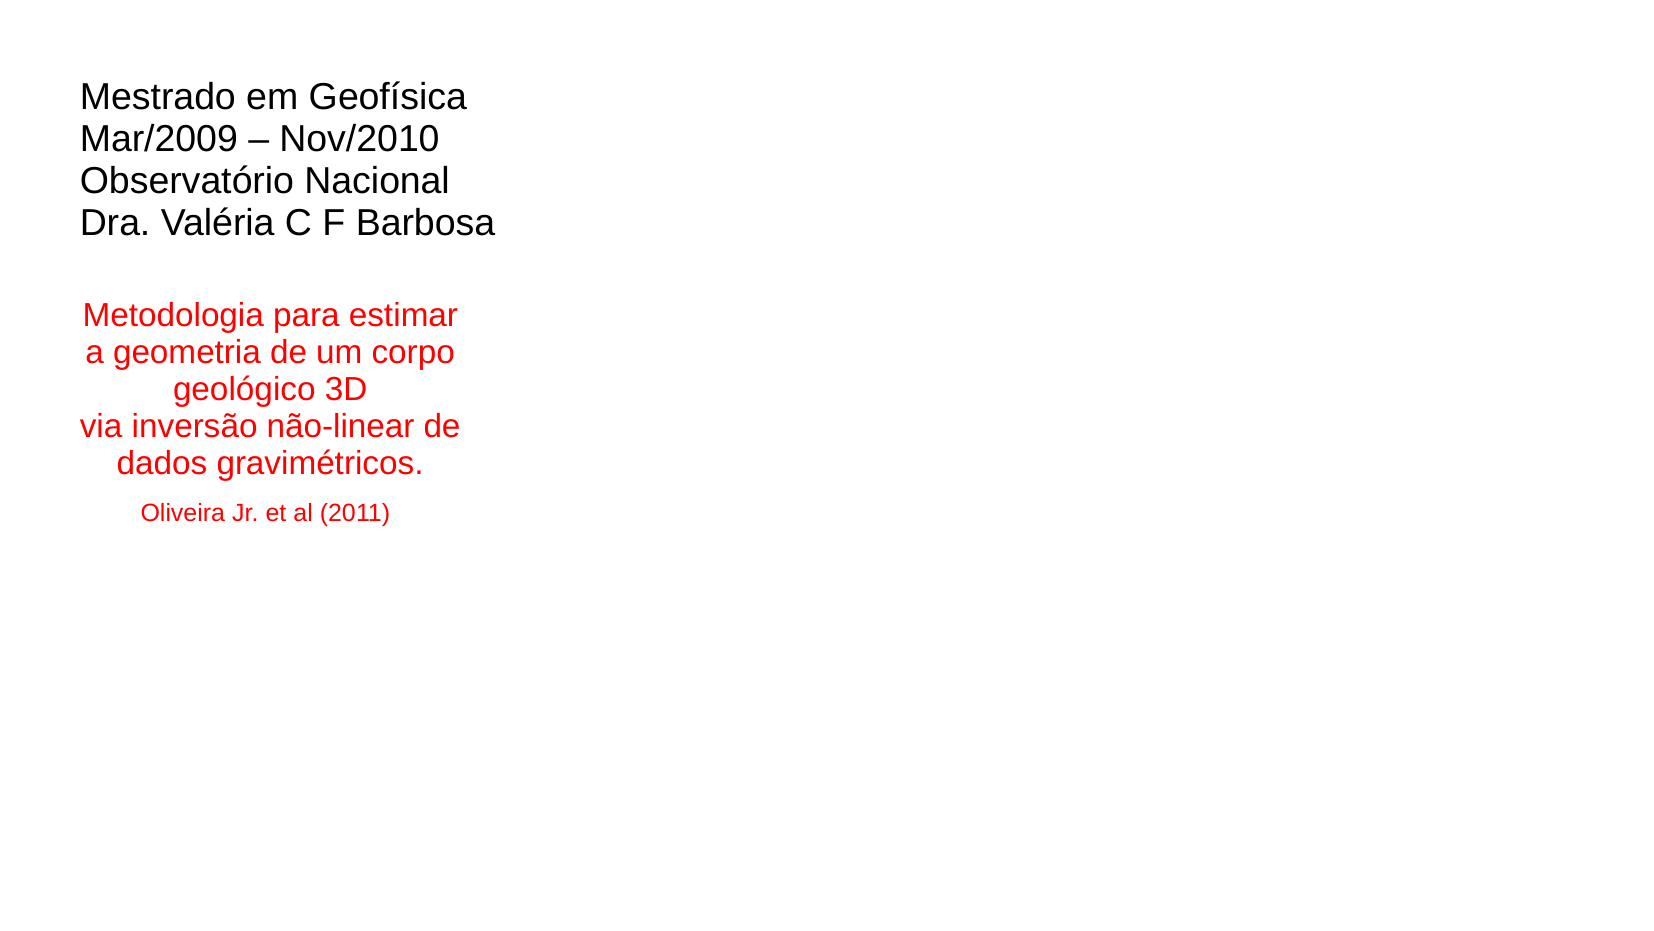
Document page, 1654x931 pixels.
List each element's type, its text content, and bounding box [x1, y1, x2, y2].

text_box Mestrado em Geofísica Mar/2009 – Nov/2010 Observatório Nacional Dra. Valéria C F Barbosa [64, 67, 559, 251]
text_box Metodologia para estimar a geometria de um corpo geológico 3D via inversão não-linear de dados gravimétricos. [64, 289, 485, 491]
text_box Oliveira Jr. et al (2011) [41, 491, 491, 562]
